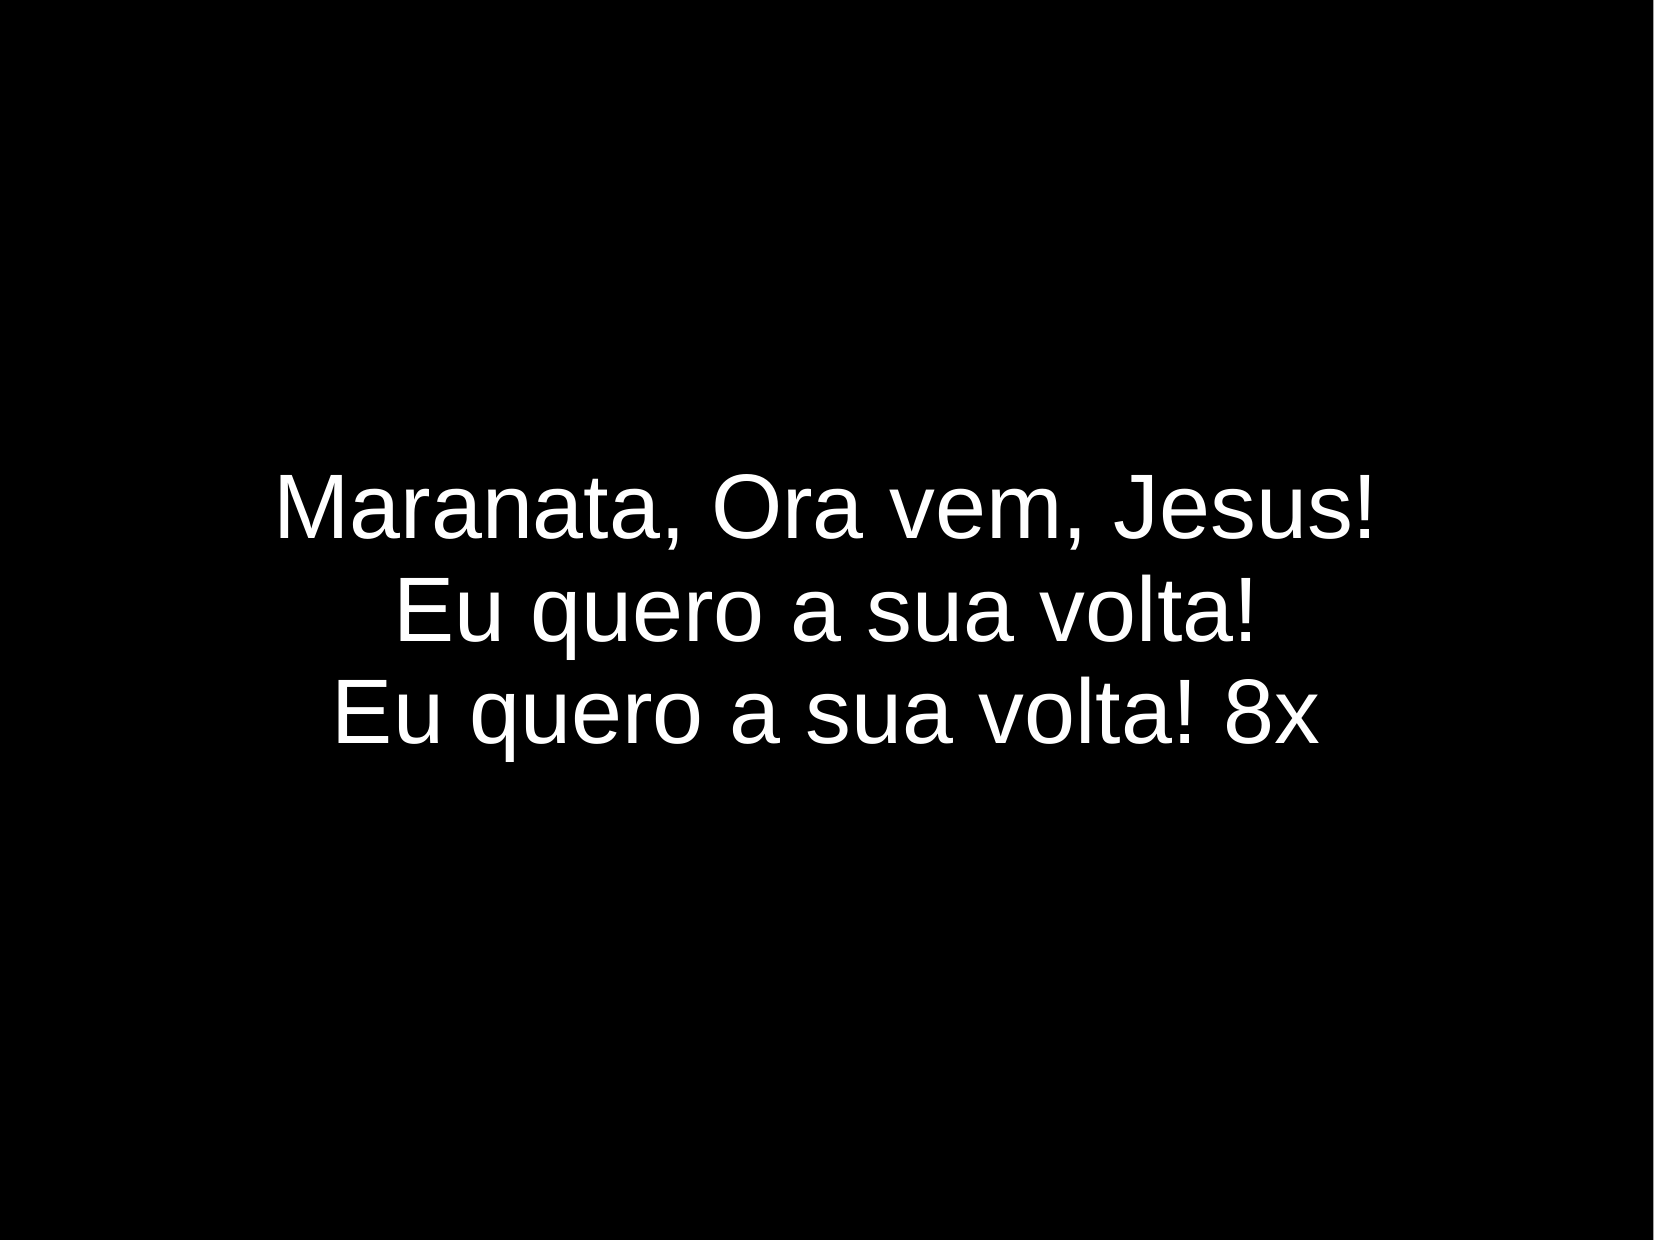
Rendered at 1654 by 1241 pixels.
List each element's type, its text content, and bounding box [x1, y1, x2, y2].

subtitle Maranata, Ora vem, Jesus! Eu quero a sua volta! Eu quero a sua volta! 8x [82, 49, 1571, 1170]
